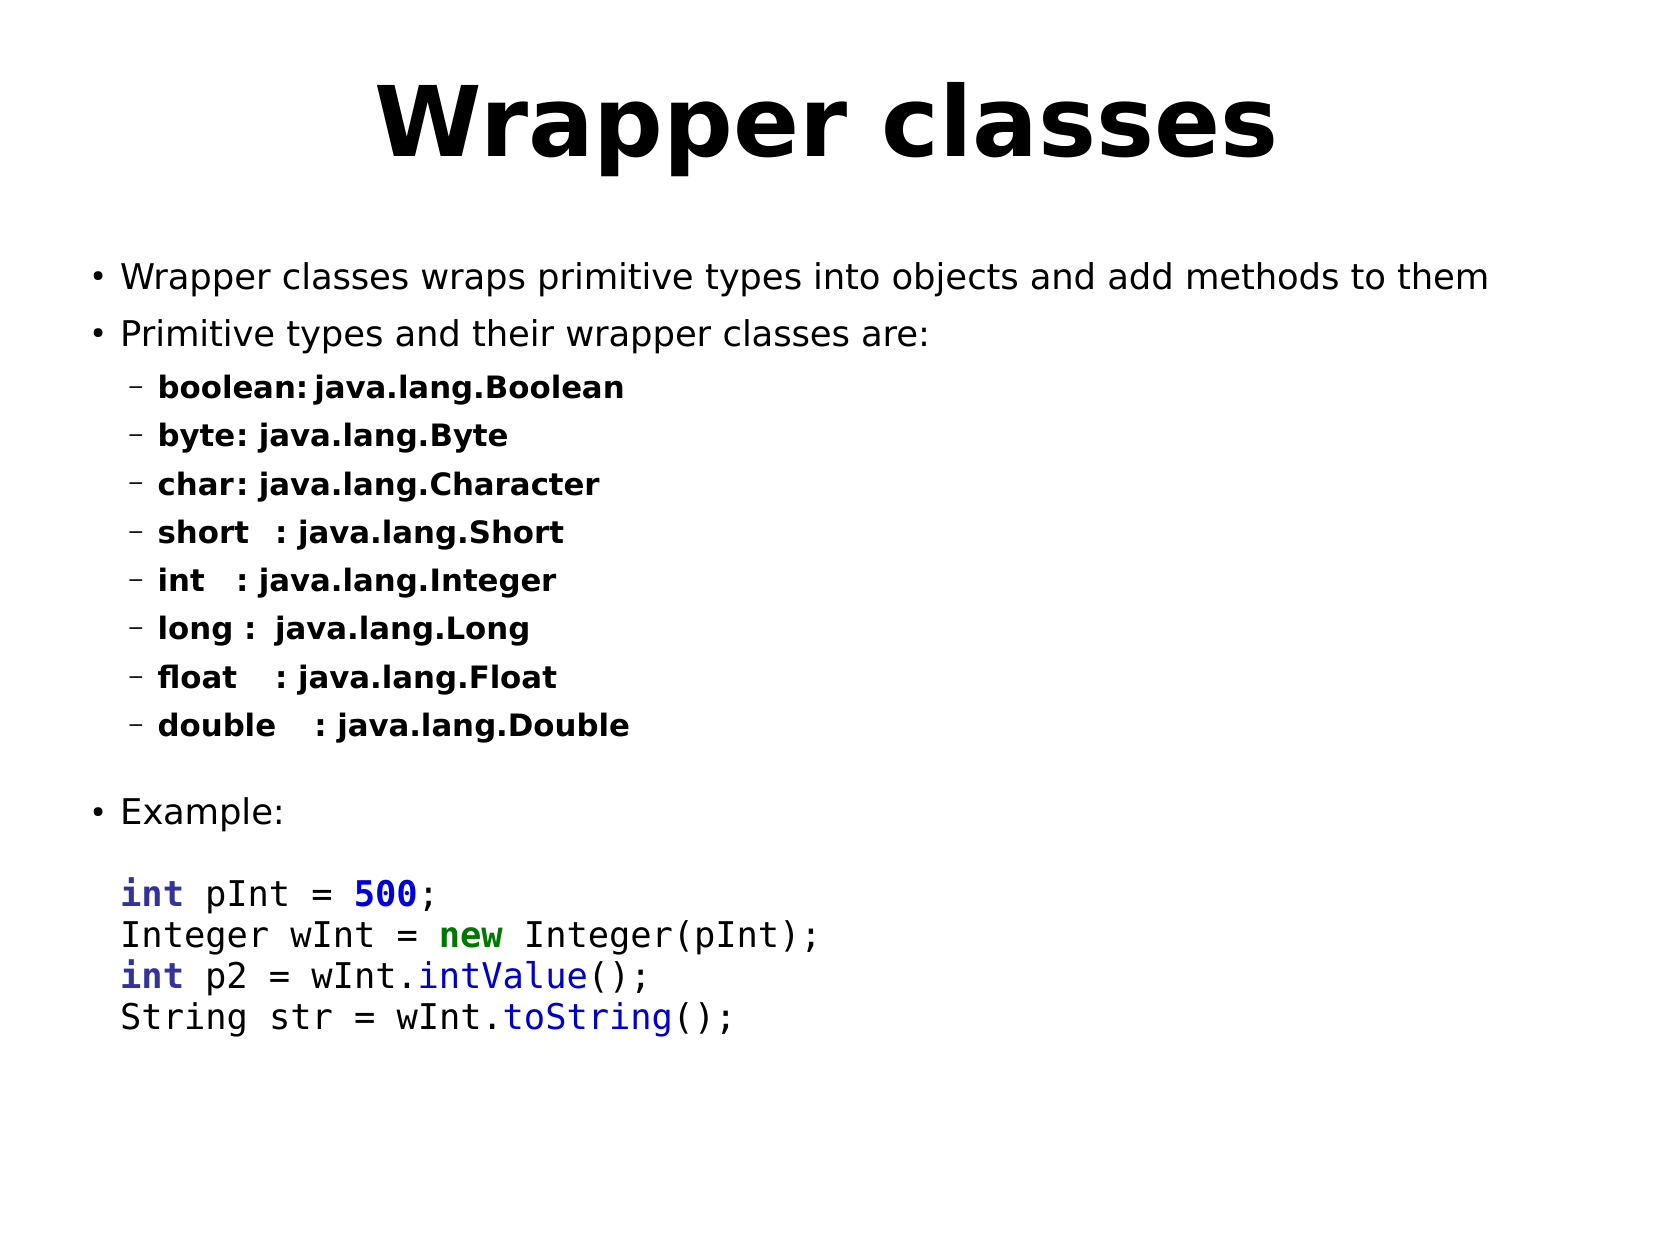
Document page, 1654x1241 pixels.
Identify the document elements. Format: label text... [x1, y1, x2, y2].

list Wrapper classes wraps primitive types into objects and add methods to them Primitive types and their wrapper classes are: boolean: java.lang.Boolean byte : java.lang.Byte char : java.lang.Character short : java.lang.Short int : java.lang.Integer long : java.lang.Long float : java.lang.Float double : java.lang.Double Example: int pInt = 500; Integer wInt = new Integer(pInt); int p2 = wInt.intValue(); String str = wInt.toString(); [82, 256, 1538, 1111]
title Wrapper classes [82, 65, 1571, 179]
